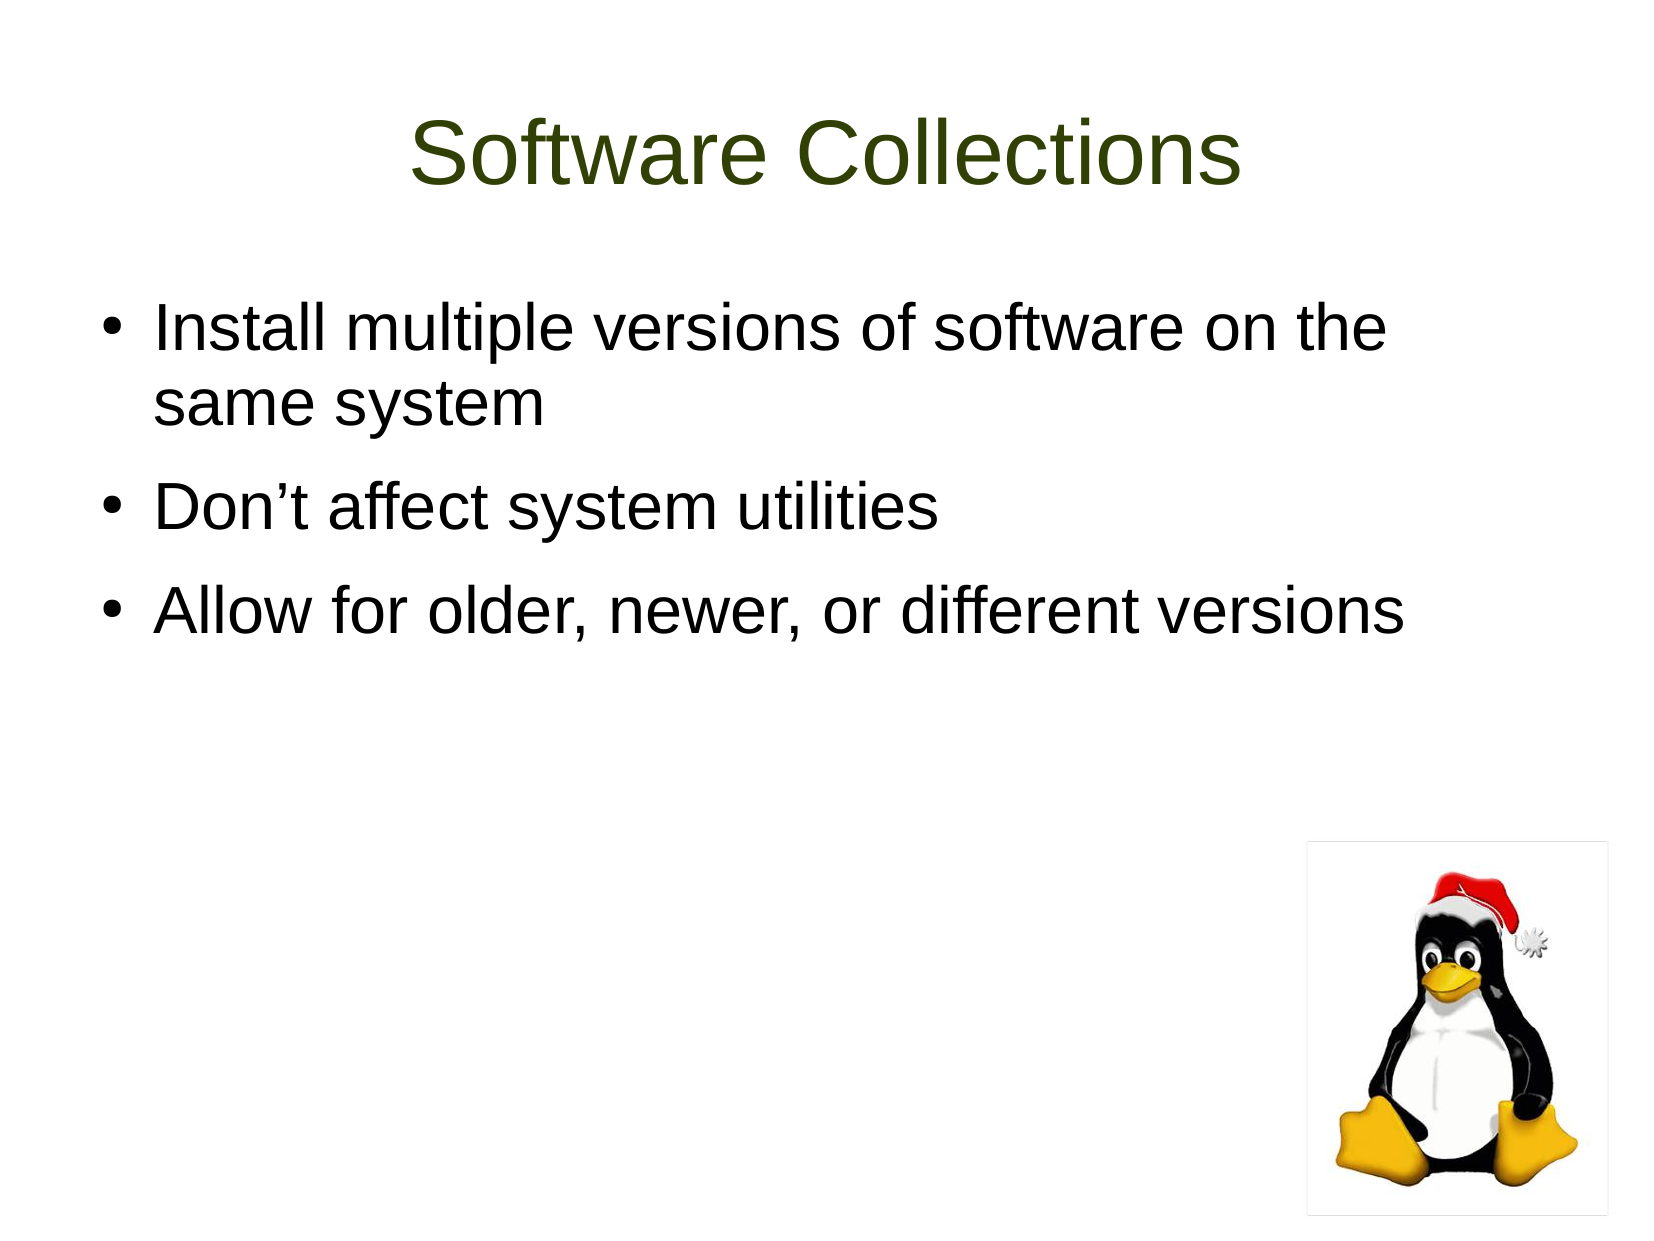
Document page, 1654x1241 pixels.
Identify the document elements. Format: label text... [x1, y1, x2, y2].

list Install multiple versions of software on the same system Don’t affect system utilities Allow for older, newer, or different versions [82, 290, 1571, 1109]
picture [1260, 831, 1654, 1225]
title Software Collections [82, 49, 1571, 257]
